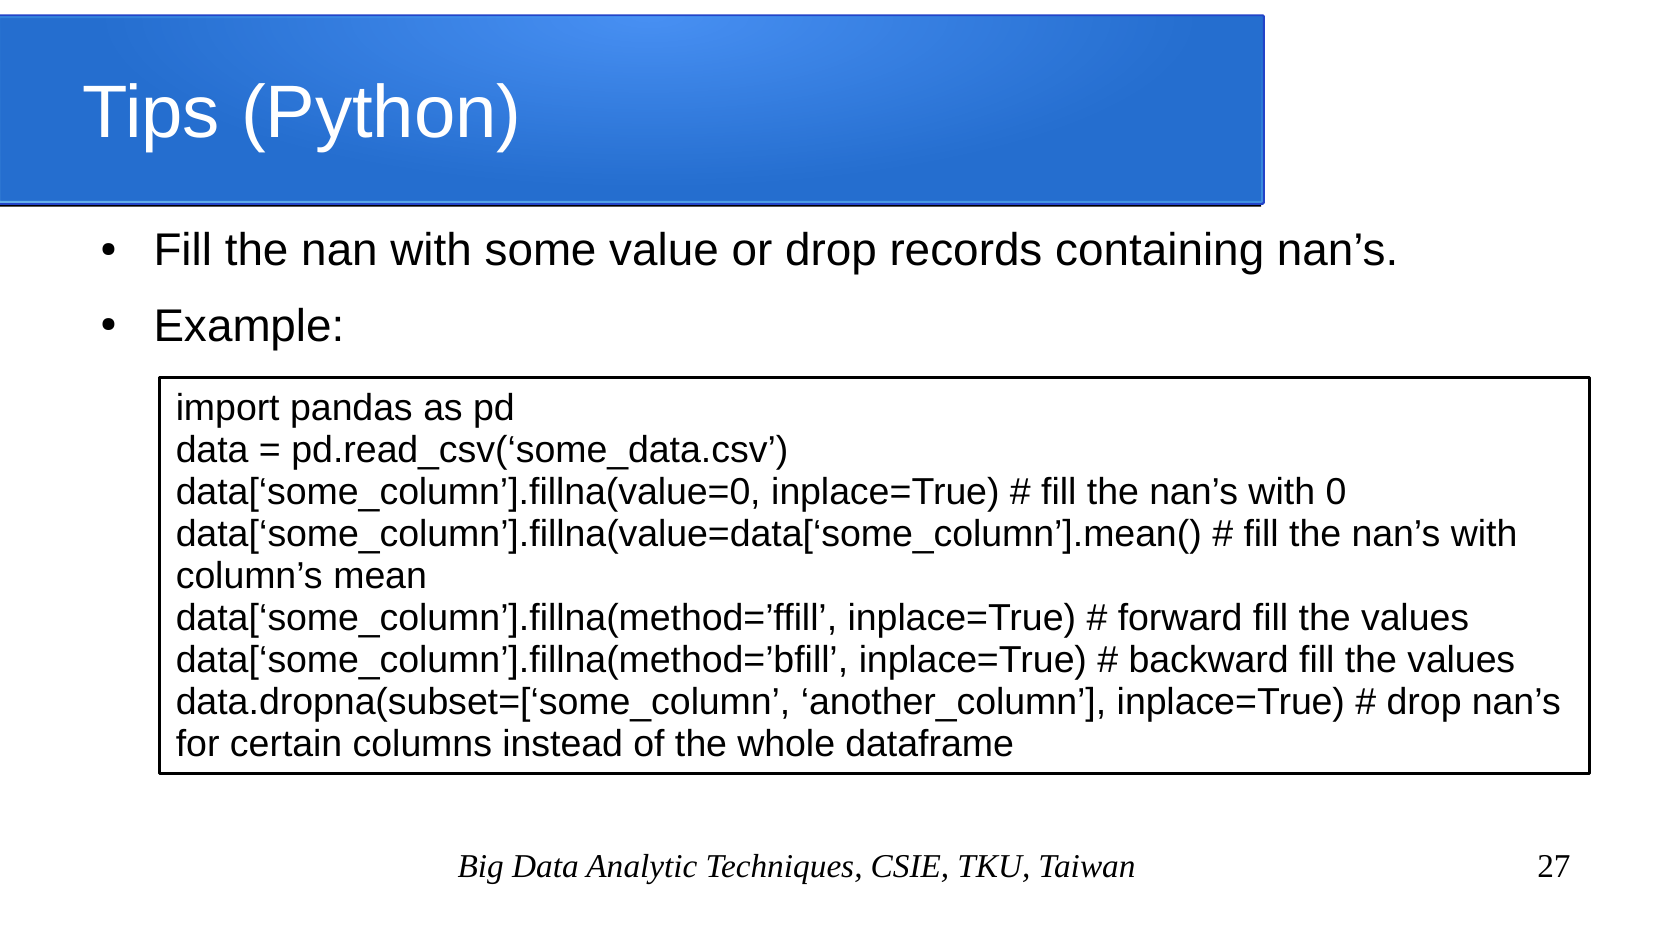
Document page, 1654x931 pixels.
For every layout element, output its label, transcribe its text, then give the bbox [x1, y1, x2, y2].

list Fill the nan with some value or drop records containing nan’s. Example: [82, 224, 1571, 764]
text_box import pandas as pd data = pd.read_csv(‘some_data.csv’) data[‘some_column’].fillna(value=0, inplace=True) # fill the nan’s with 0 data[‘some_column’].fillna(value=data[‘some_column’].mean() # fill the nan’s with column’s mean data[‘some_column’].fillna(method=’ffill’, inplace=True) # forward fill the values data[‘some_column’].fillna(method=’bfill’, inplace=True) # backward fill the values data.dropna(subset=[‘some_column’, ‘another_column’], inplace=True) # drop nan’s for certain columns instead of the whole dataframe [159, 377, 1590, 774]
title Tips (Python) [82, 35, 1235, 189]
